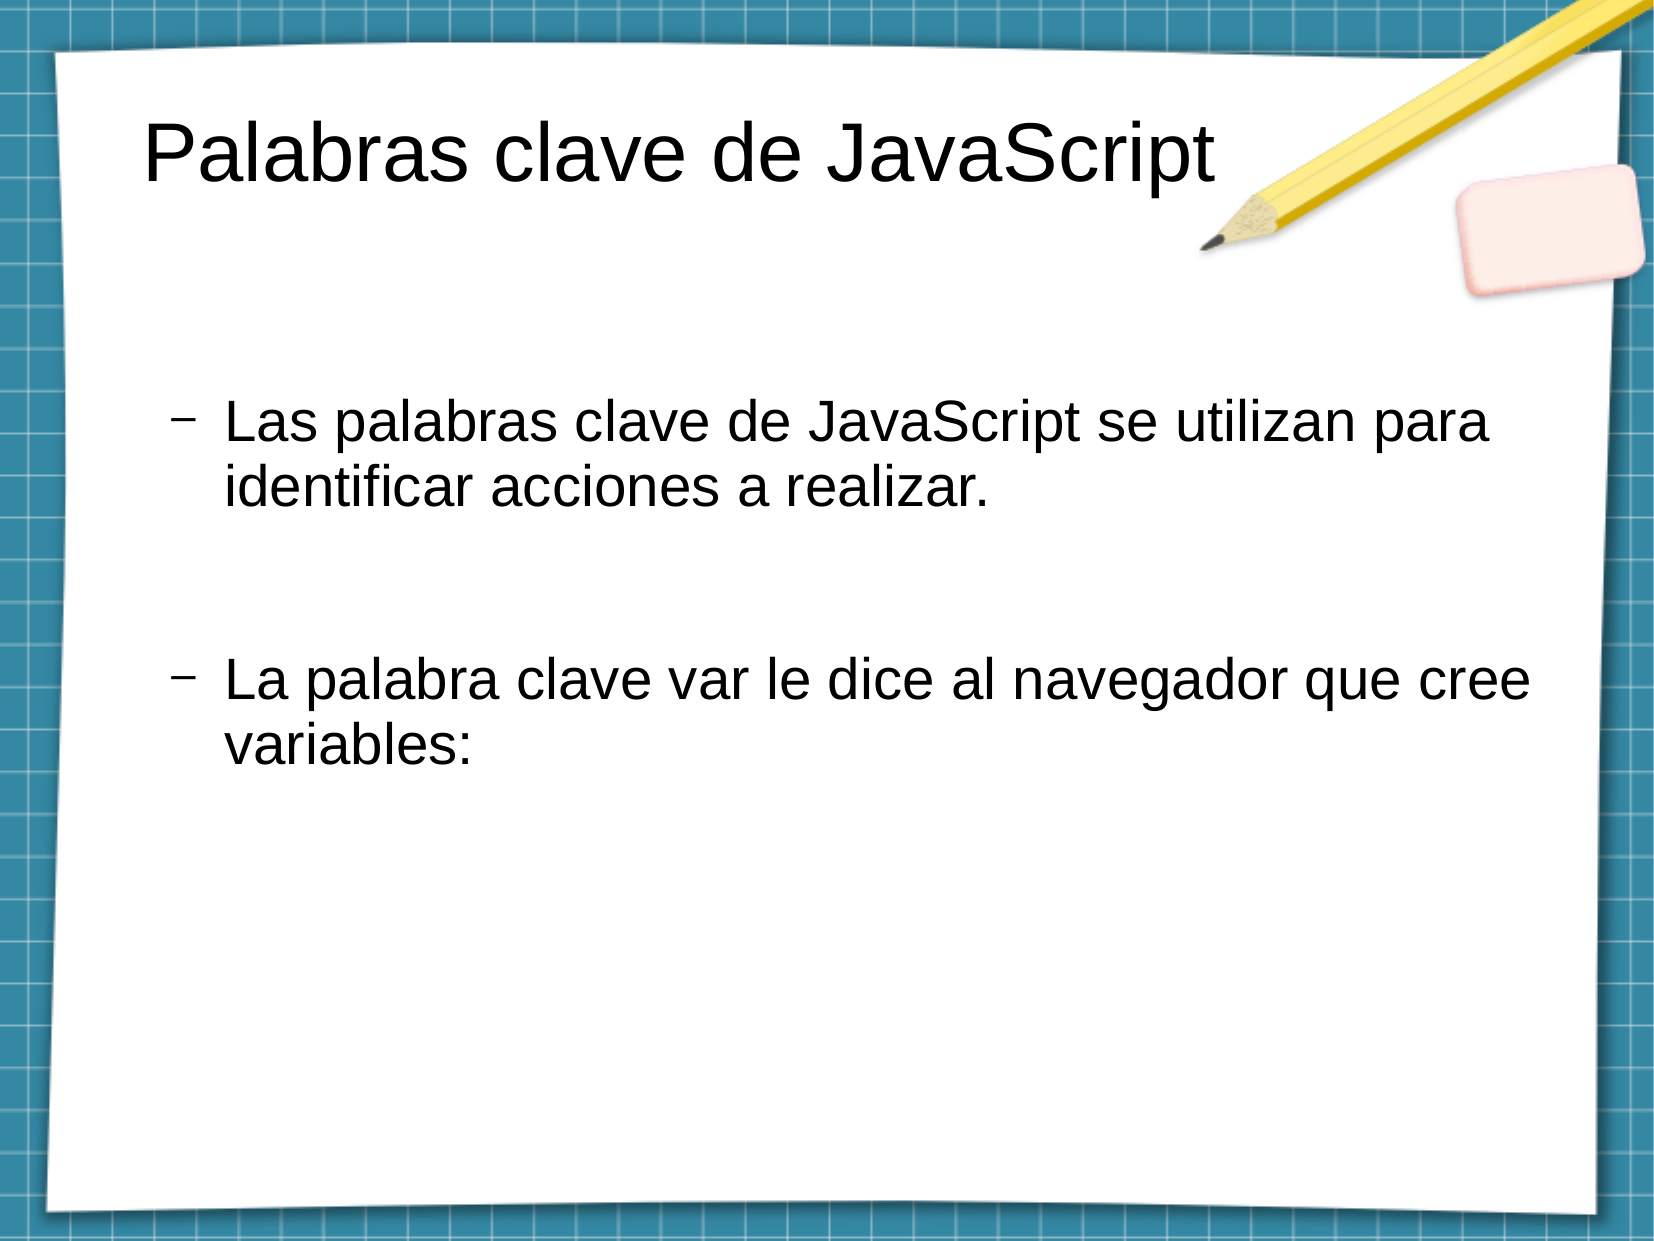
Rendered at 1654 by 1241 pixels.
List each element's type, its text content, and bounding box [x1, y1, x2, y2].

list Las palabras clave de JavaScript se utilizan para identificar acciones a realizar. La palabra clave var le dice al navegador que cree variables: [82, 290, 1571, 1010]
title Palabras clave de JavaScript [82, 49, 1276, 257]
picture [0, 0, 1654, 1241]
